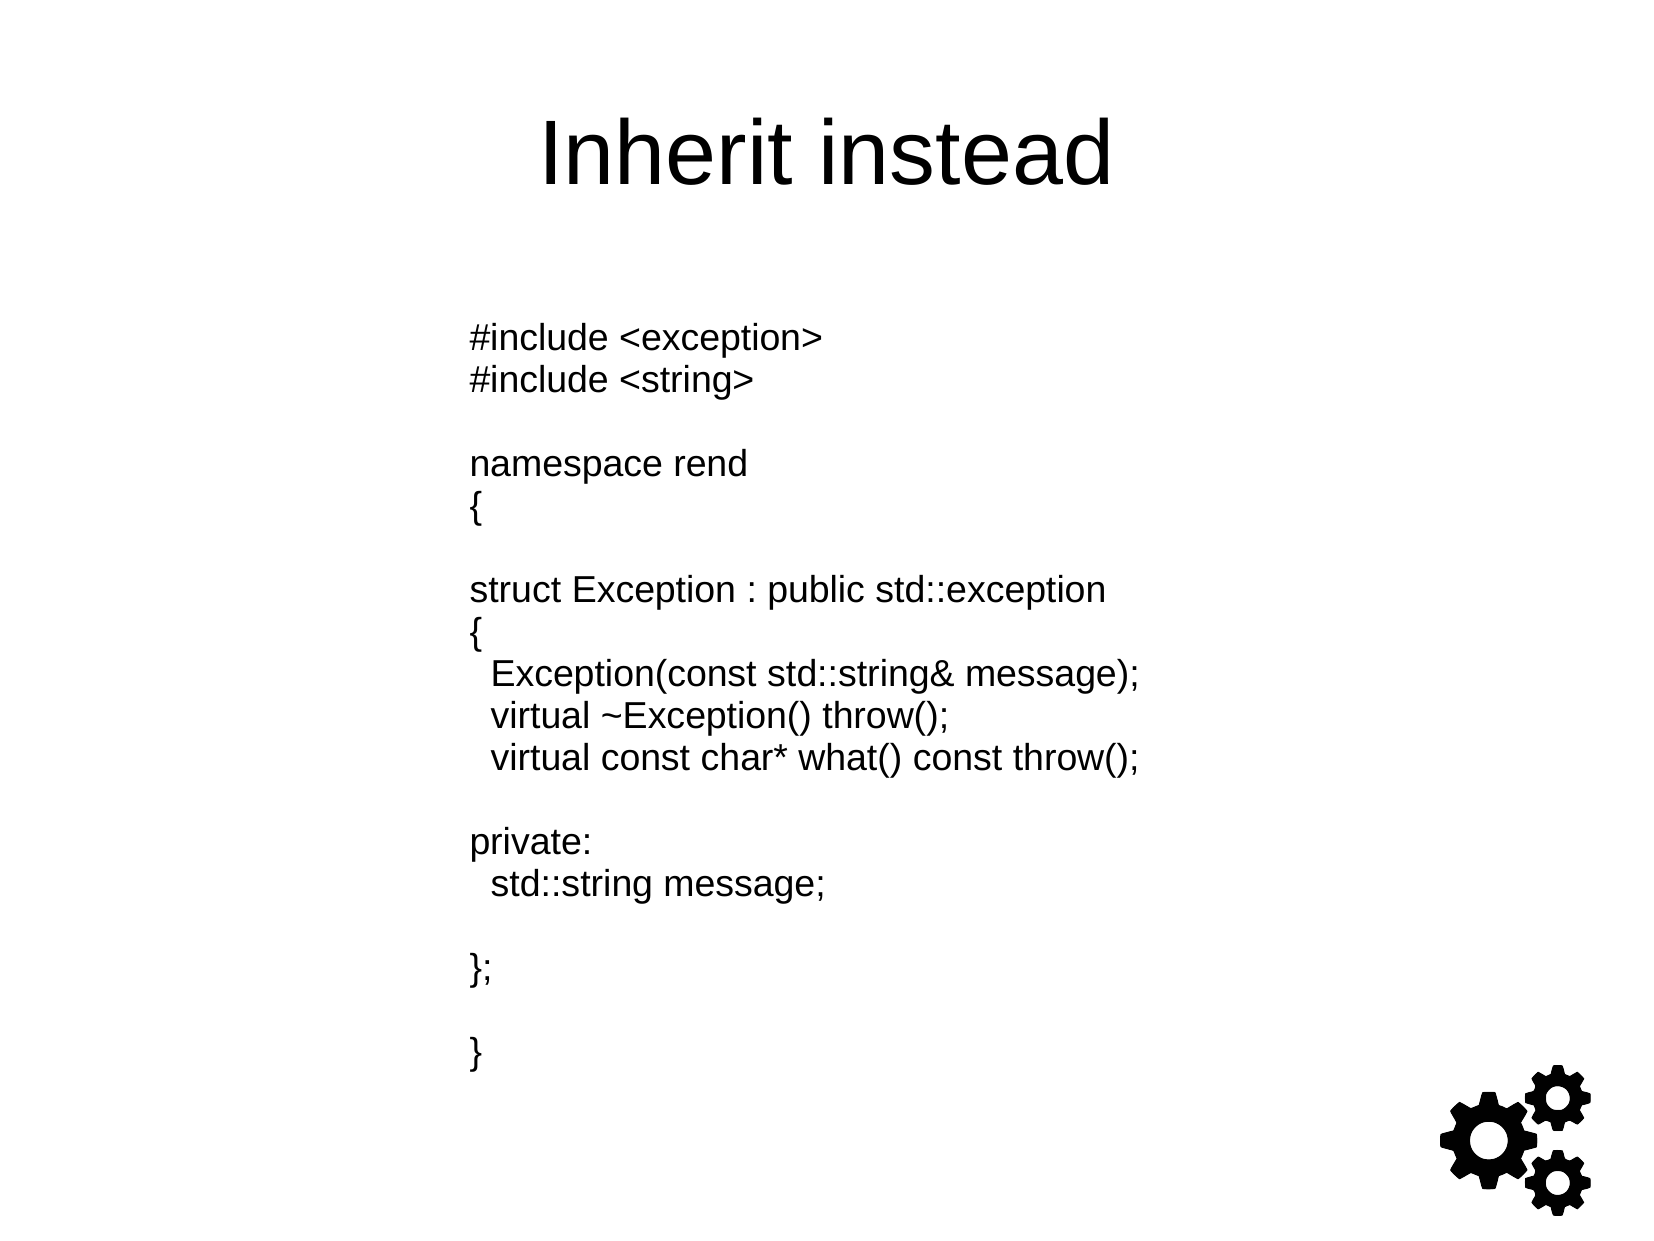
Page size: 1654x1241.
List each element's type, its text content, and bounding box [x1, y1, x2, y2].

picture [1440, 1065, 1591, 1216]
text_box #include <exception> #include <string> namespace rend { struct Exception : public std::exception { Exception(const std::string& message); virtual ~Exception() throw(); virtual const char* what() const throw(); private: std::string message; }; } [454, 309, 1156, 1081]
title Inherit instead [82, 49, 1571, 257]
